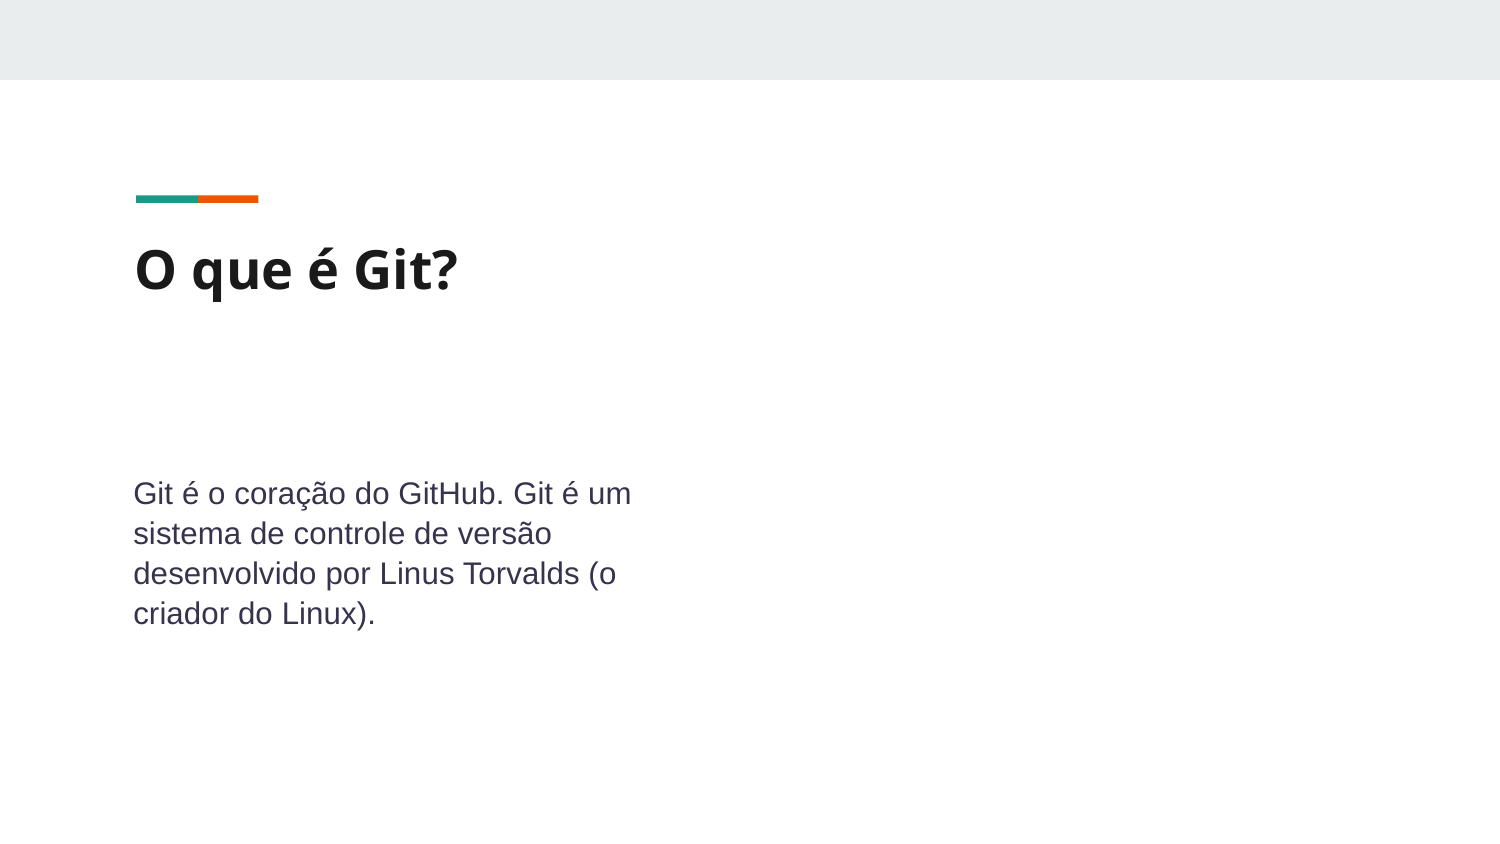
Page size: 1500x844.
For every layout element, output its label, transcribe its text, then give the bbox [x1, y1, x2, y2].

list Git é o coração do GitHub. Git é um sistema de controle de versão desenvolvido por Linus Torvalds (o criador do Linux). [118, 456, 660, 719]
title O que é Git? [119, 216, 662, 443]
